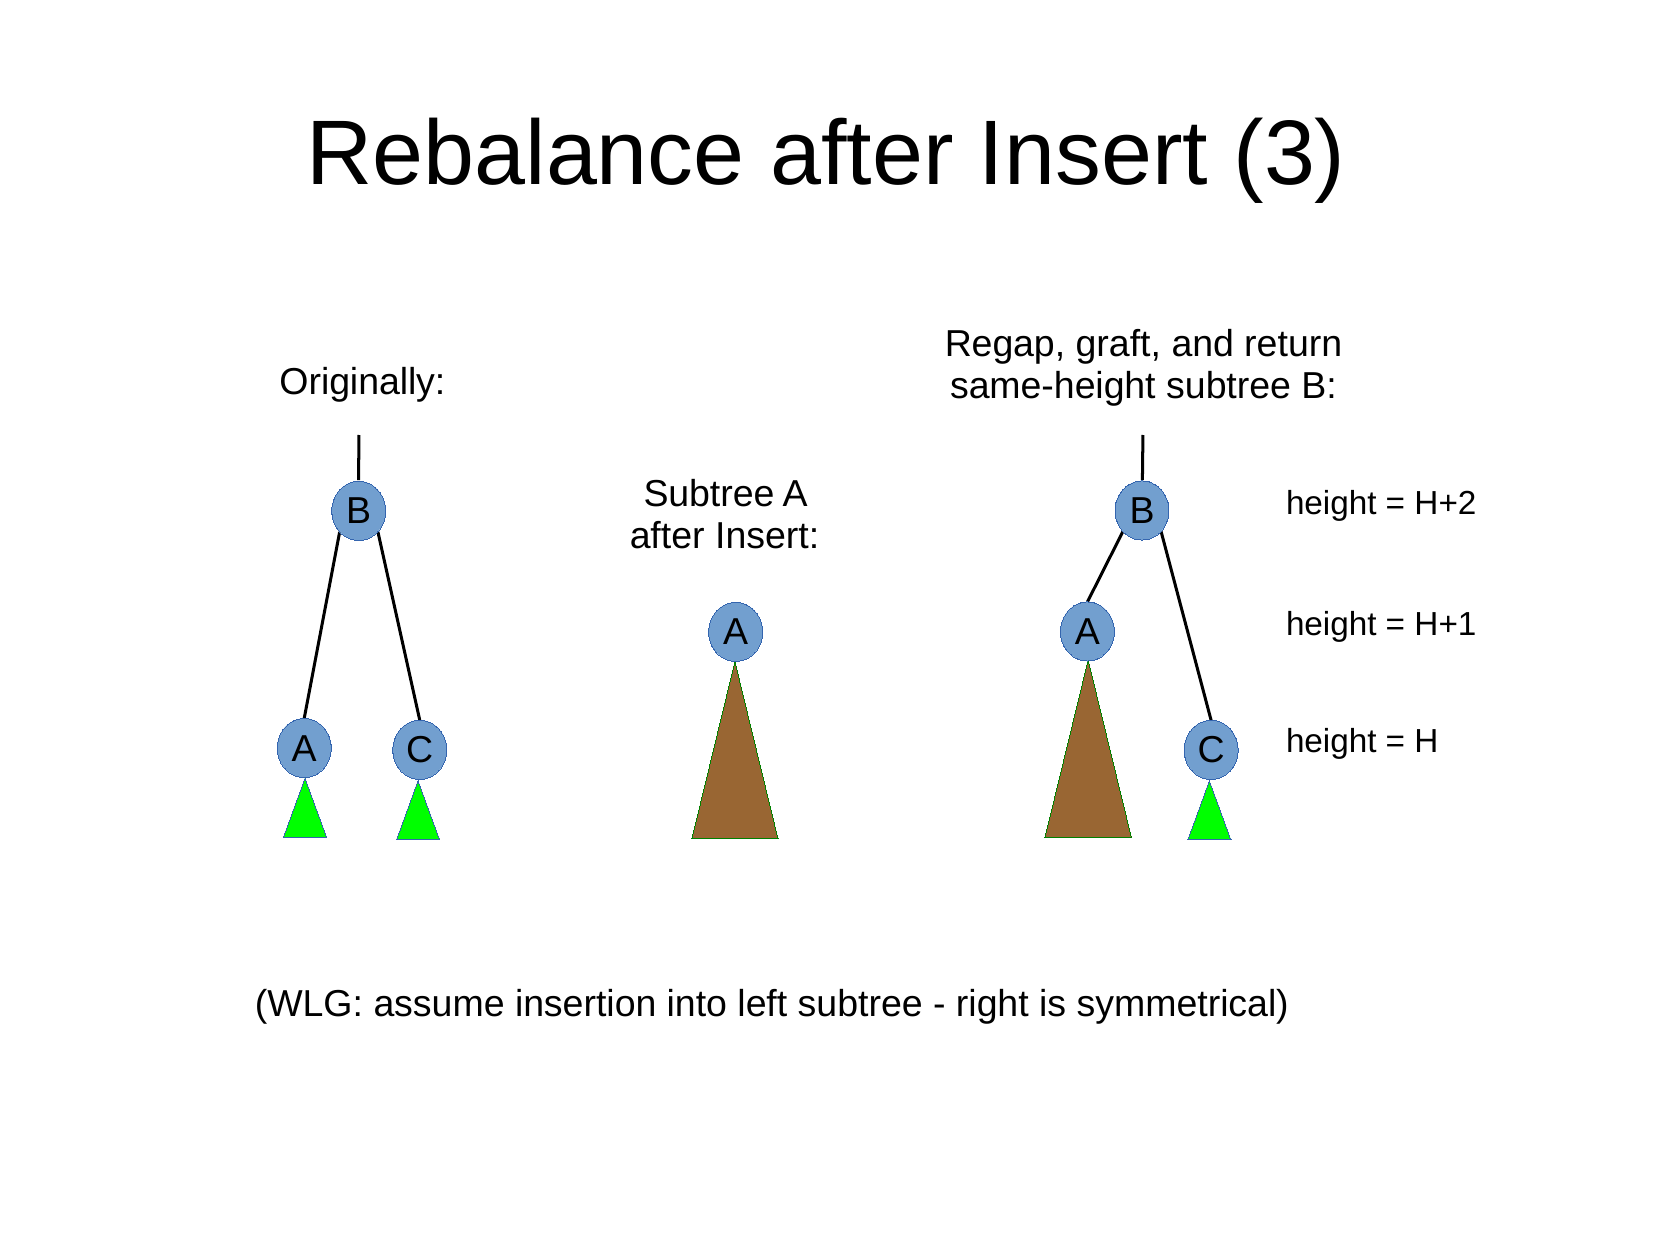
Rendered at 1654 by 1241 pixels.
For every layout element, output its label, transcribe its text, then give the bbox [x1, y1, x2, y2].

text_box A [708, 602, 763, 662]
text_box Originally: [264, 352, 461, 410]
text_box A [277, 718, 332, 778]
text_box C [392, 720, 447, 780]
text_box B [1115, 480, 1169, 541]
text_box B [331, 481, 386, 541]
text_box A [1060, 601, 1115, 662]
text_box height = H+1 [1271, 597, 1596, 681]
text_box [691, 662, 779, 839]
text_box (WLG: assume insertion into left subtree - right is symmetrical) [240, 975, 1305, 1032]
text_box [1187, 780, 1232, 840]
text_box [283, 778, 327, 838]
text_box [396, 780, 440, 840]
text_box C [1184, 720, 1239, 780]
text_box height = H [1271, 715, 1557, 798]
text_box Regap, graft, and return same-height subtree B: [930, 315, 1358, 414]
text_box height = H+2 [1271, 476, 1596, 560]
text_box [1044, 661, 1132, 838]
title Rebalance after Insert (3) [82, 49, 1571, 257]
text_box Subtree A after Insert: [615, 465, 856, 601]
